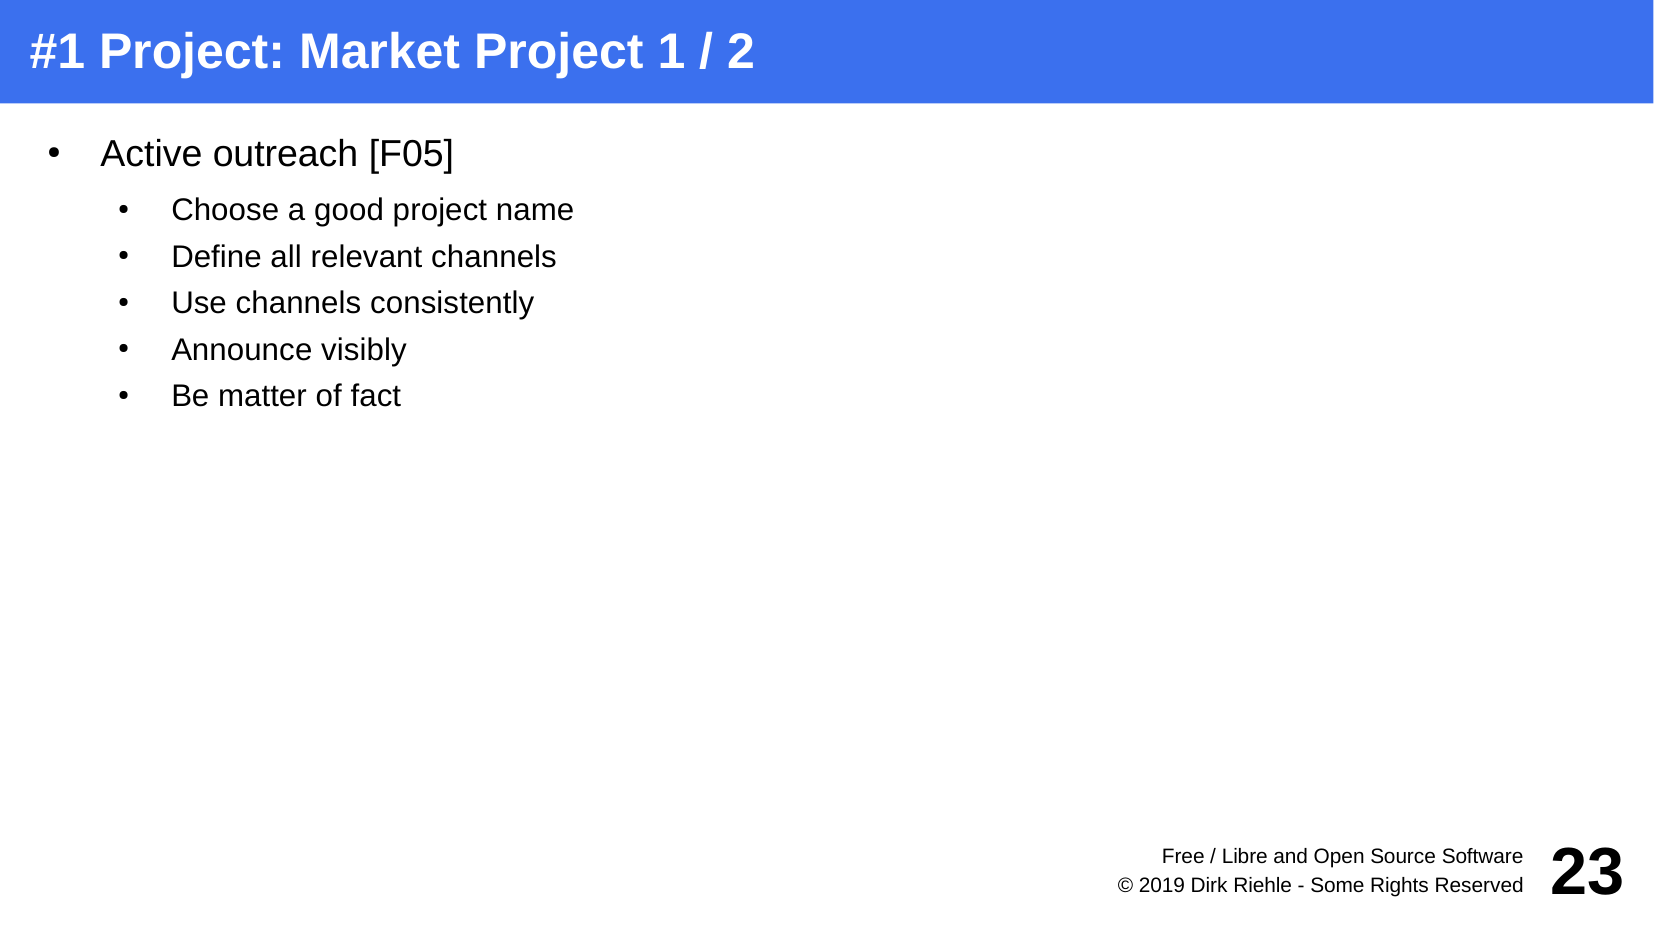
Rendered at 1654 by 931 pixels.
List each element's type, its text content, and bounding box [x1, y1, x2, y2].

list Active outreach [F05] Choose a good project name Define all relevant channels Use channels consistently Announce visibly Be matter of fact [29, 132, 1625, 813]
title #1 Project: Market Project 1 / 2 [0, 0, 1654, 104]
